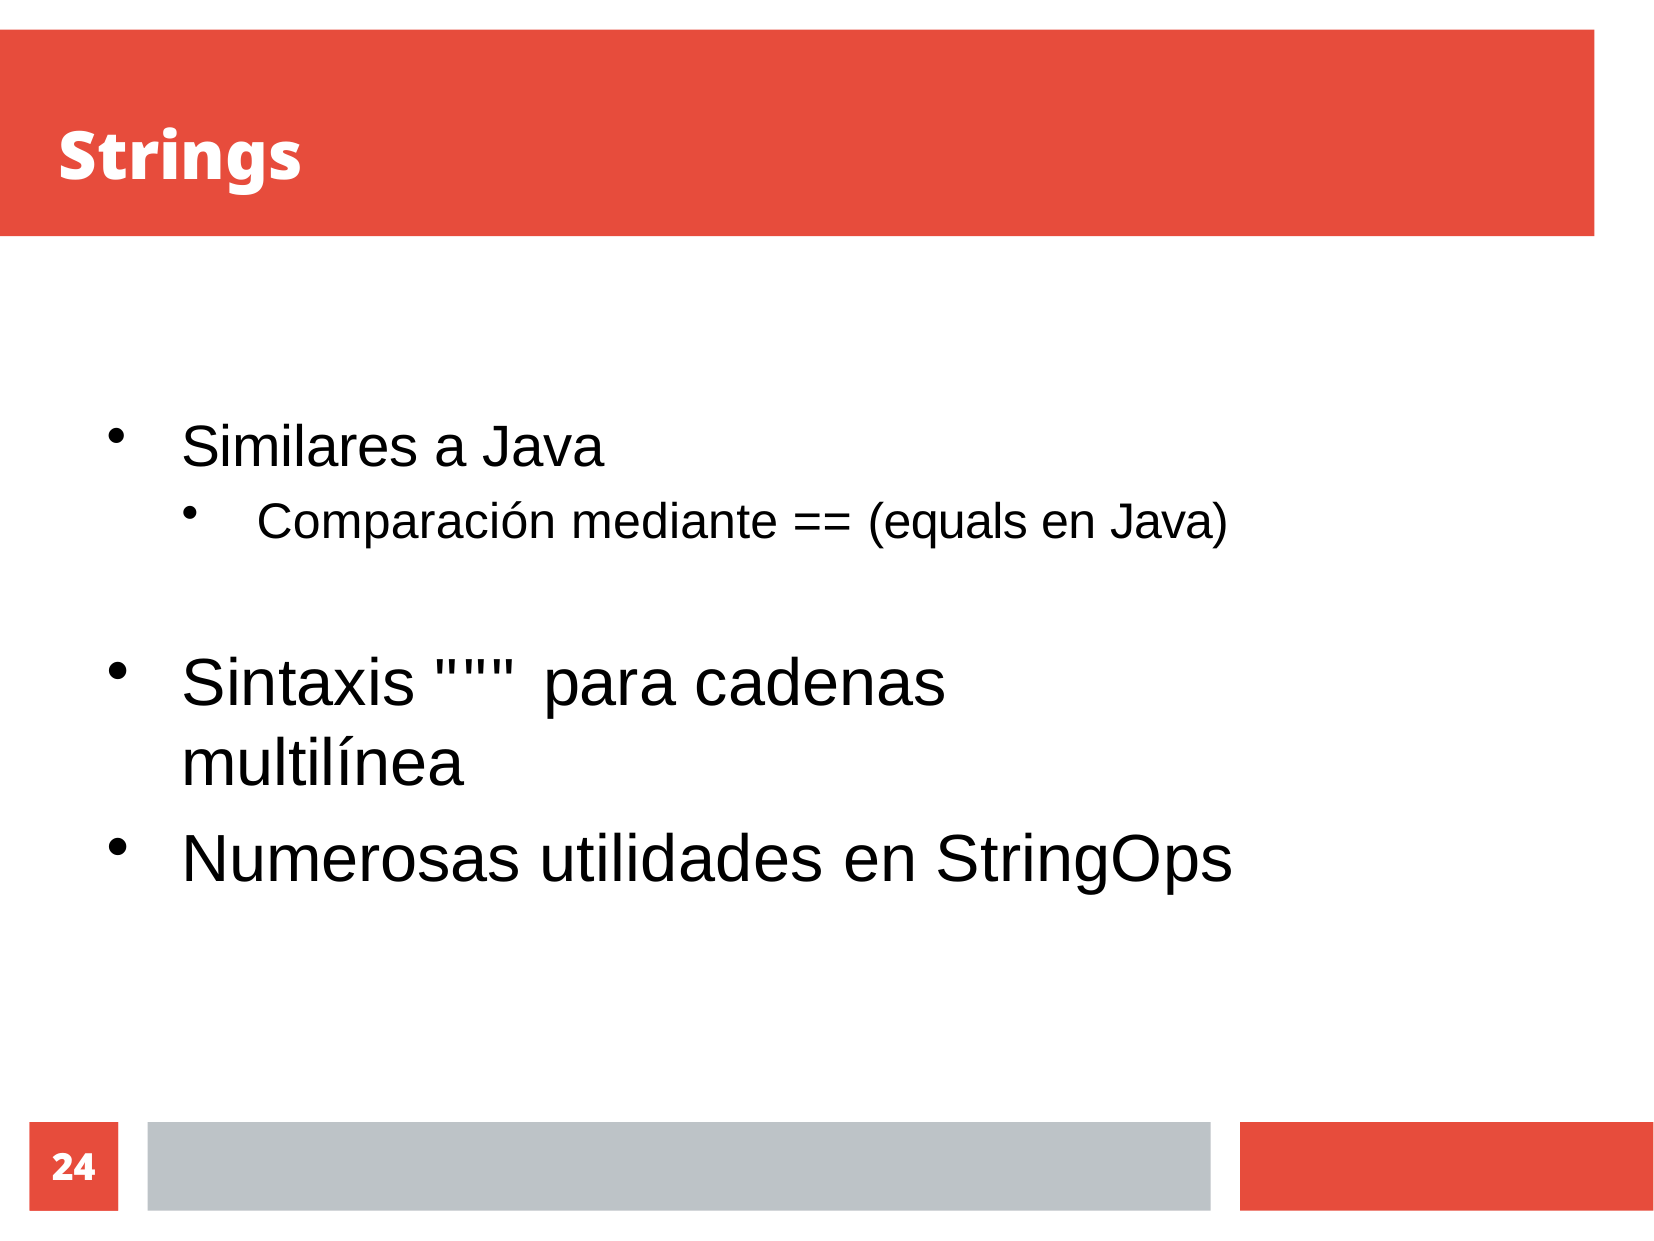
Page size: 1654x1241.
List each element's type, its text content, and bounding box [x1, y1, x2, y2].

text_box Similares a Java Comparación mediante == (equals en Java) Sintaxis """ para cadenas multilínea Numerosas utilidades en StringOps [104, 407, 1247, 895]
title Strings [59, 66, 1595, 200]
